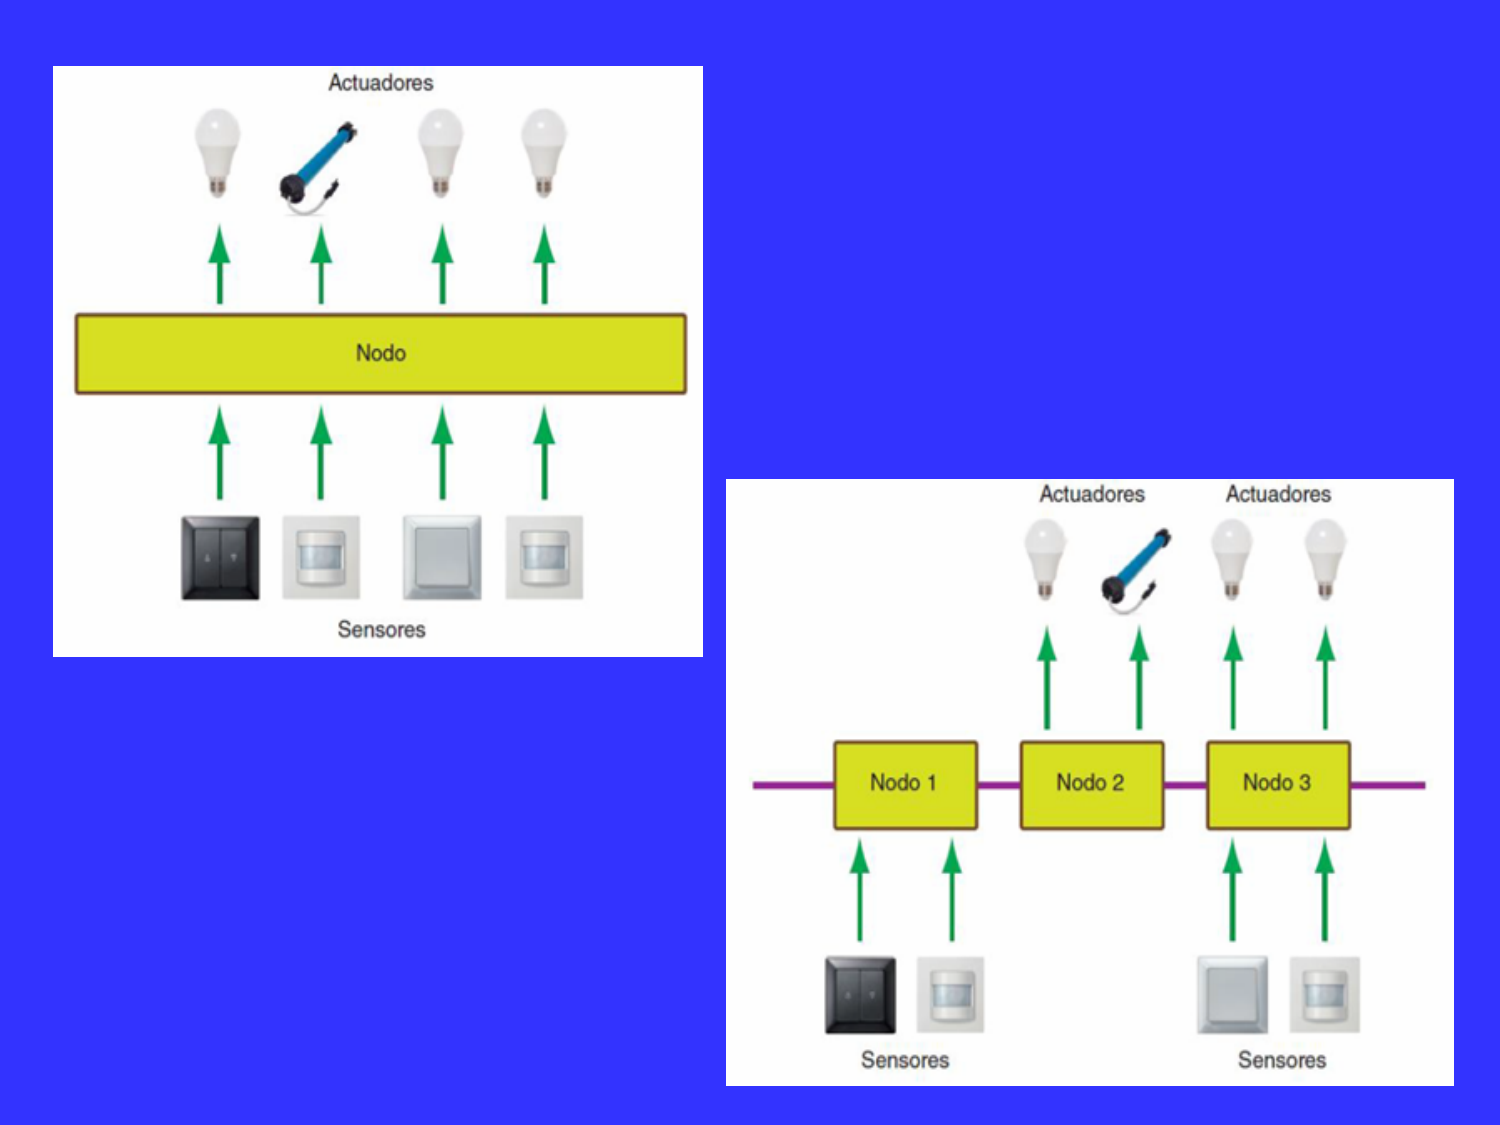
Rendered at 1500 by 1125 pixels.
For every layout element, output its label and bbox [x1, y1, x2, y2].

picture [726, 479, 1454, 1086]
picture [53, 66, 703, 658]
